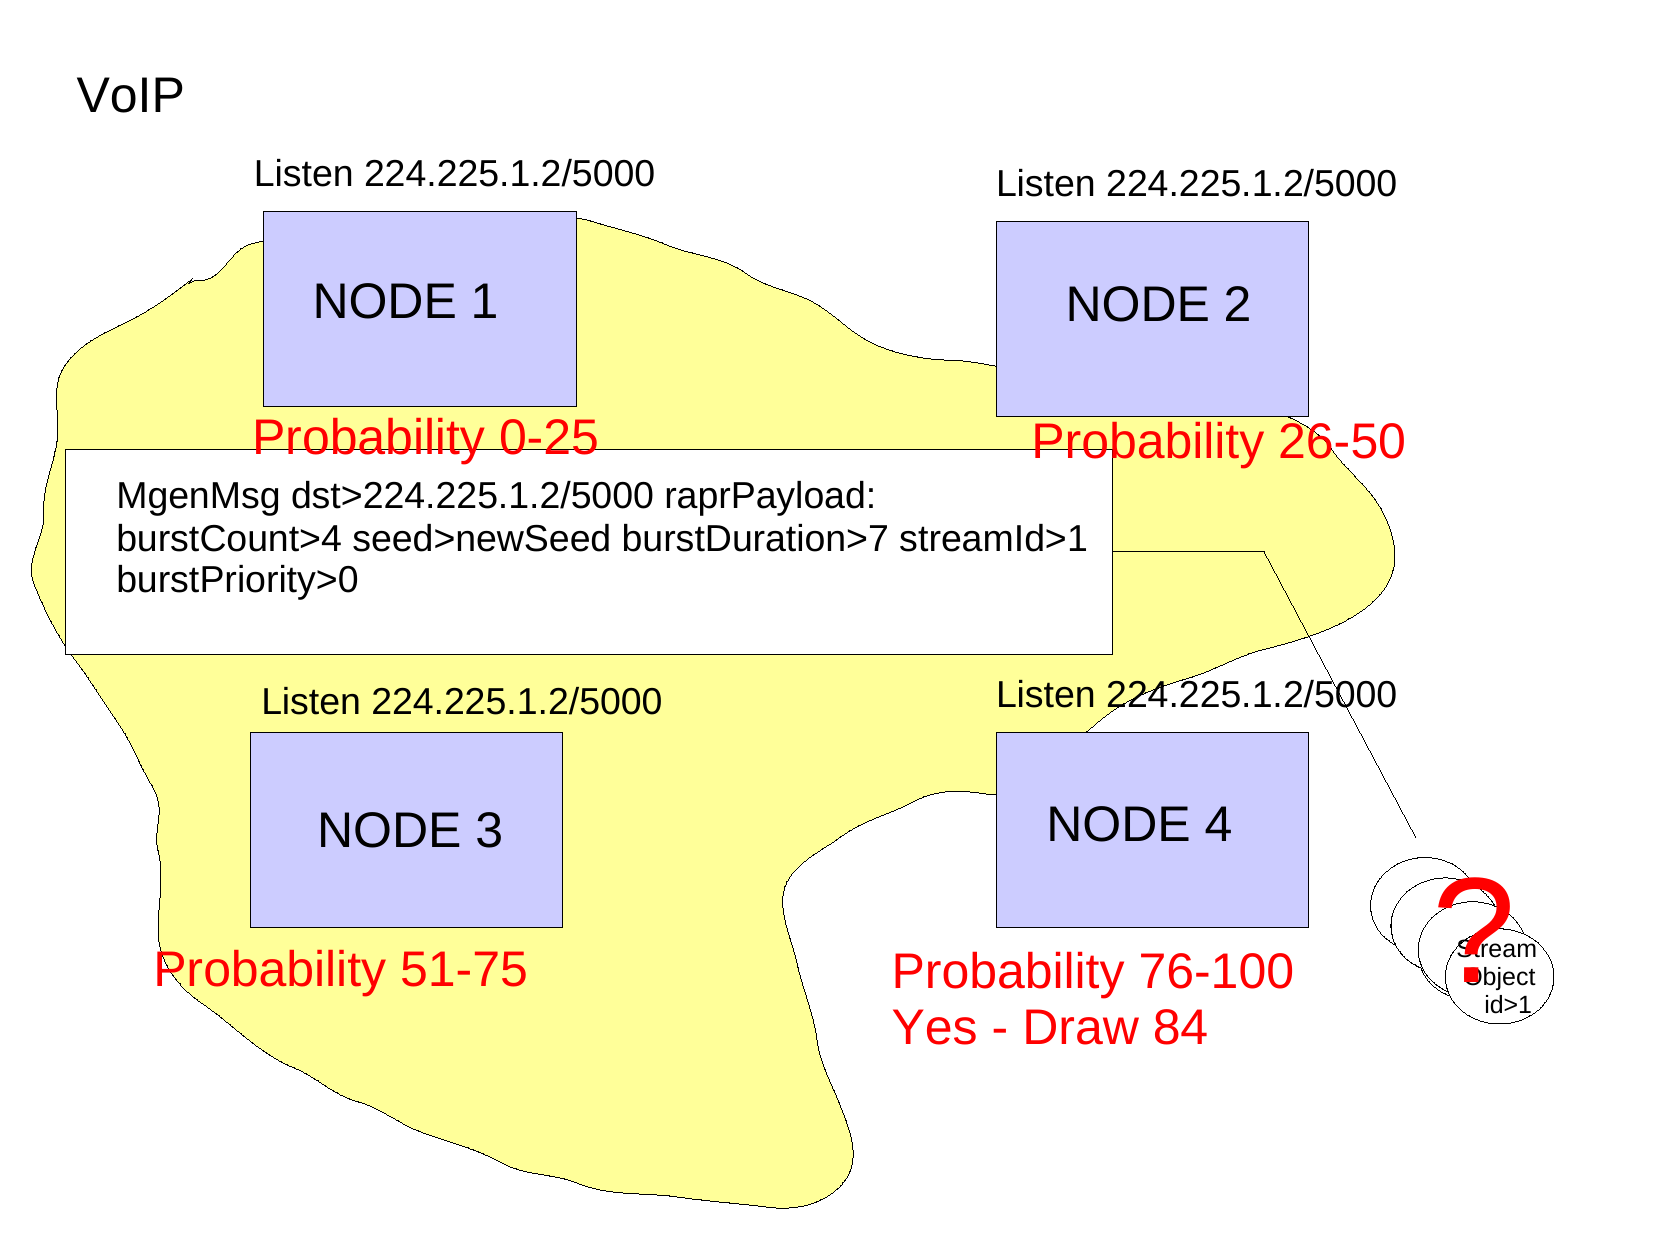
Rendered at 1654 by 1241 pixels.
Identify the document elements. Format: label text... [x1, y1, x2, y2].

text_box Probability 26-50 [1031, 413, 1529, 477]
text_box NODE 2 [1065, 276, 1286, 344]
text_box MgenMsg dst>224.225.1.2/5000 raprPayload: burstCount>4 seed>newSeed burstDuration>7 streamId>1 burstPriority>0 [116, 474, 1100, 622]
text_box NODE 4 [1046, 795, 1282, 859]
text_box Listen 224.225.1.2/5000 [996, 162, 1583, 212]
text_box Listen 224.225.1.2/5000 [996, 673, 1583, 723]
text_box NODE 3 [317, 802, 545, 866]
text_box Listen 224.225.1.2/5000 [261, 680, 848, 730]
text_box [31, 211, 1395, 1209]
text_box VoIP [76, 66, 205, 131]
text_box Stream Object id>1 [1531, 937, 1554, 1016]
text_box ? [1432, 846, 1531, 1034]
text_box [1370, 857, 1432, 985]
text_box Probability 76-100 Yes - Draw 84 [891, 943, 1389, 1070]
text_box Listen 224.225.1.2/5000 [253, 152, 840, 202]
text_box Probability 51-75 [153, 941, 651, 1005]
text_box Probability 0-25 [251, 409, 688, 473]
text_box NODE 1 [312, 273, 567, 337]
